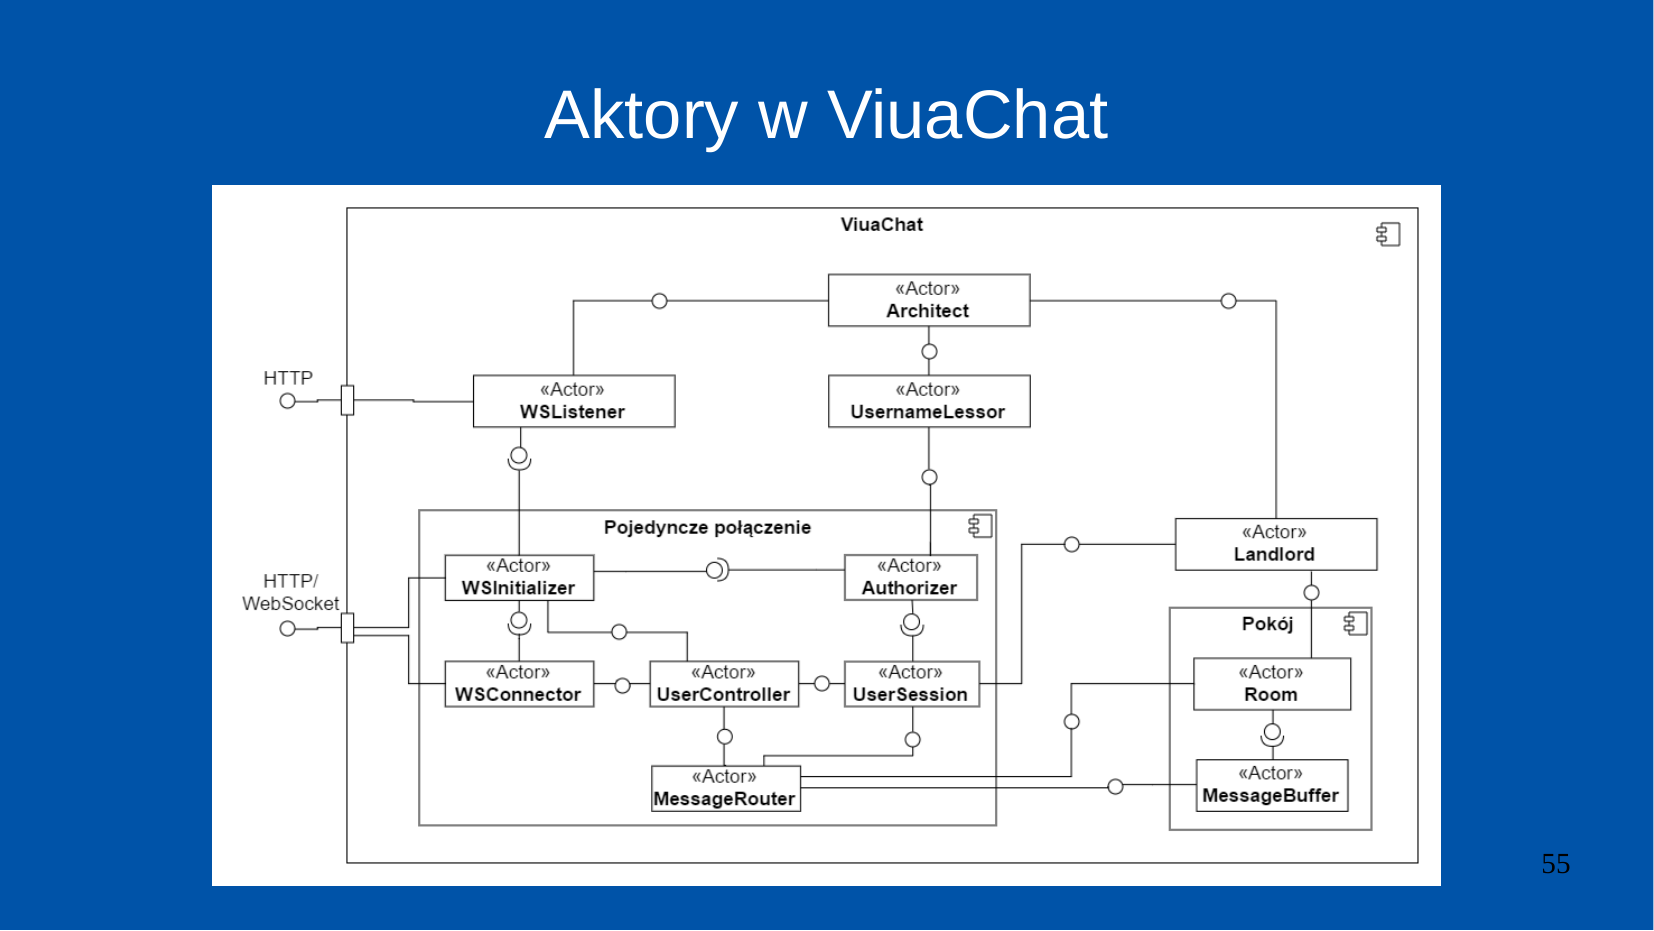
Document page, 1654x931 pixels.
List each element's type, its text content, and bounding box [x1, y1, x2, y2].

title Aktory w ViuaChat [82, 37, 1571, 193]
picture [212, 185, 1441, 886]
